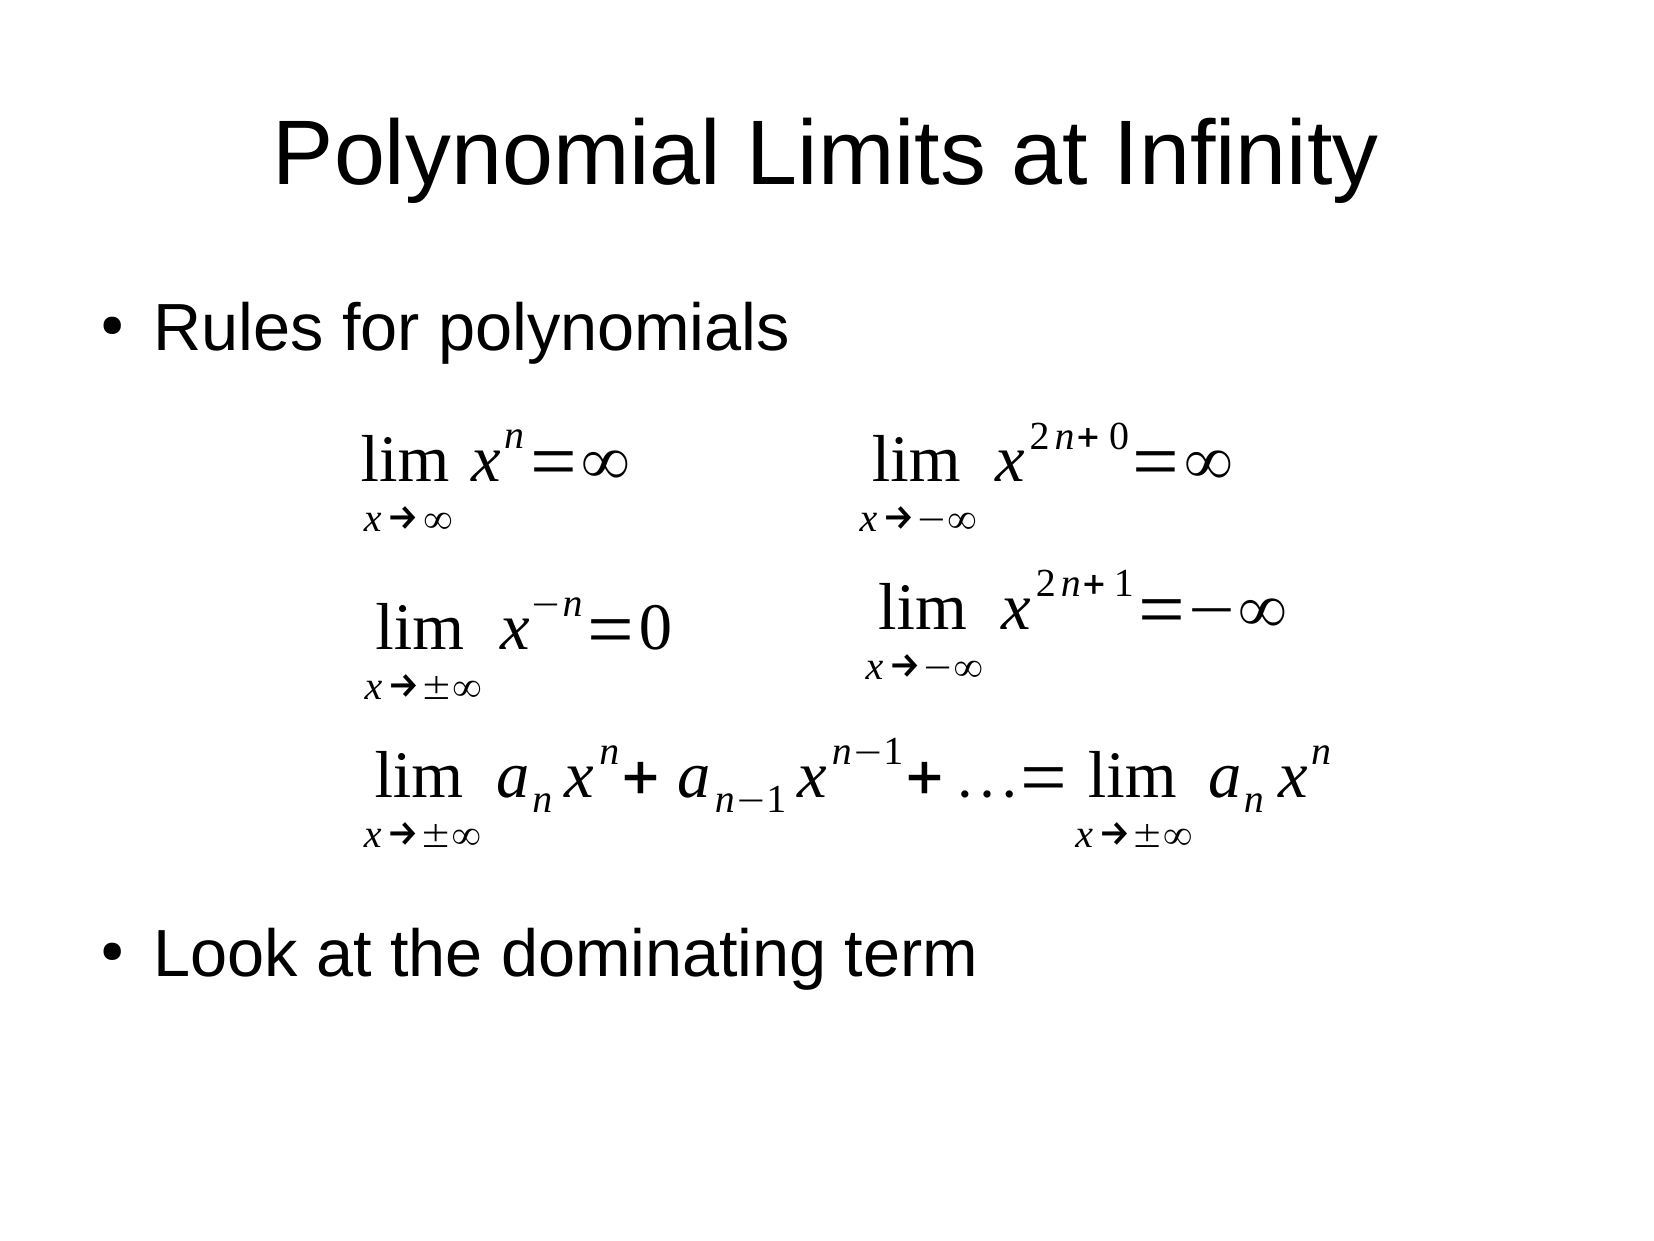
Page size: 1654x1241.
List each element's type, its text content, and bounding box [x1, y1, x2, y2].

title Polynomial Limits at Infinity [82, 49, 1571, 257]
list Rules for polynomials Look at the dominating term [82, 290, 1571, 1126]
chart [354, 728, 1338, 857]
chart [850, 413, 1241, 541]
chart [355, 581, 680, 709]
chart [354, 413, 638, 541]
chart [856, 561, 1295, 689]
